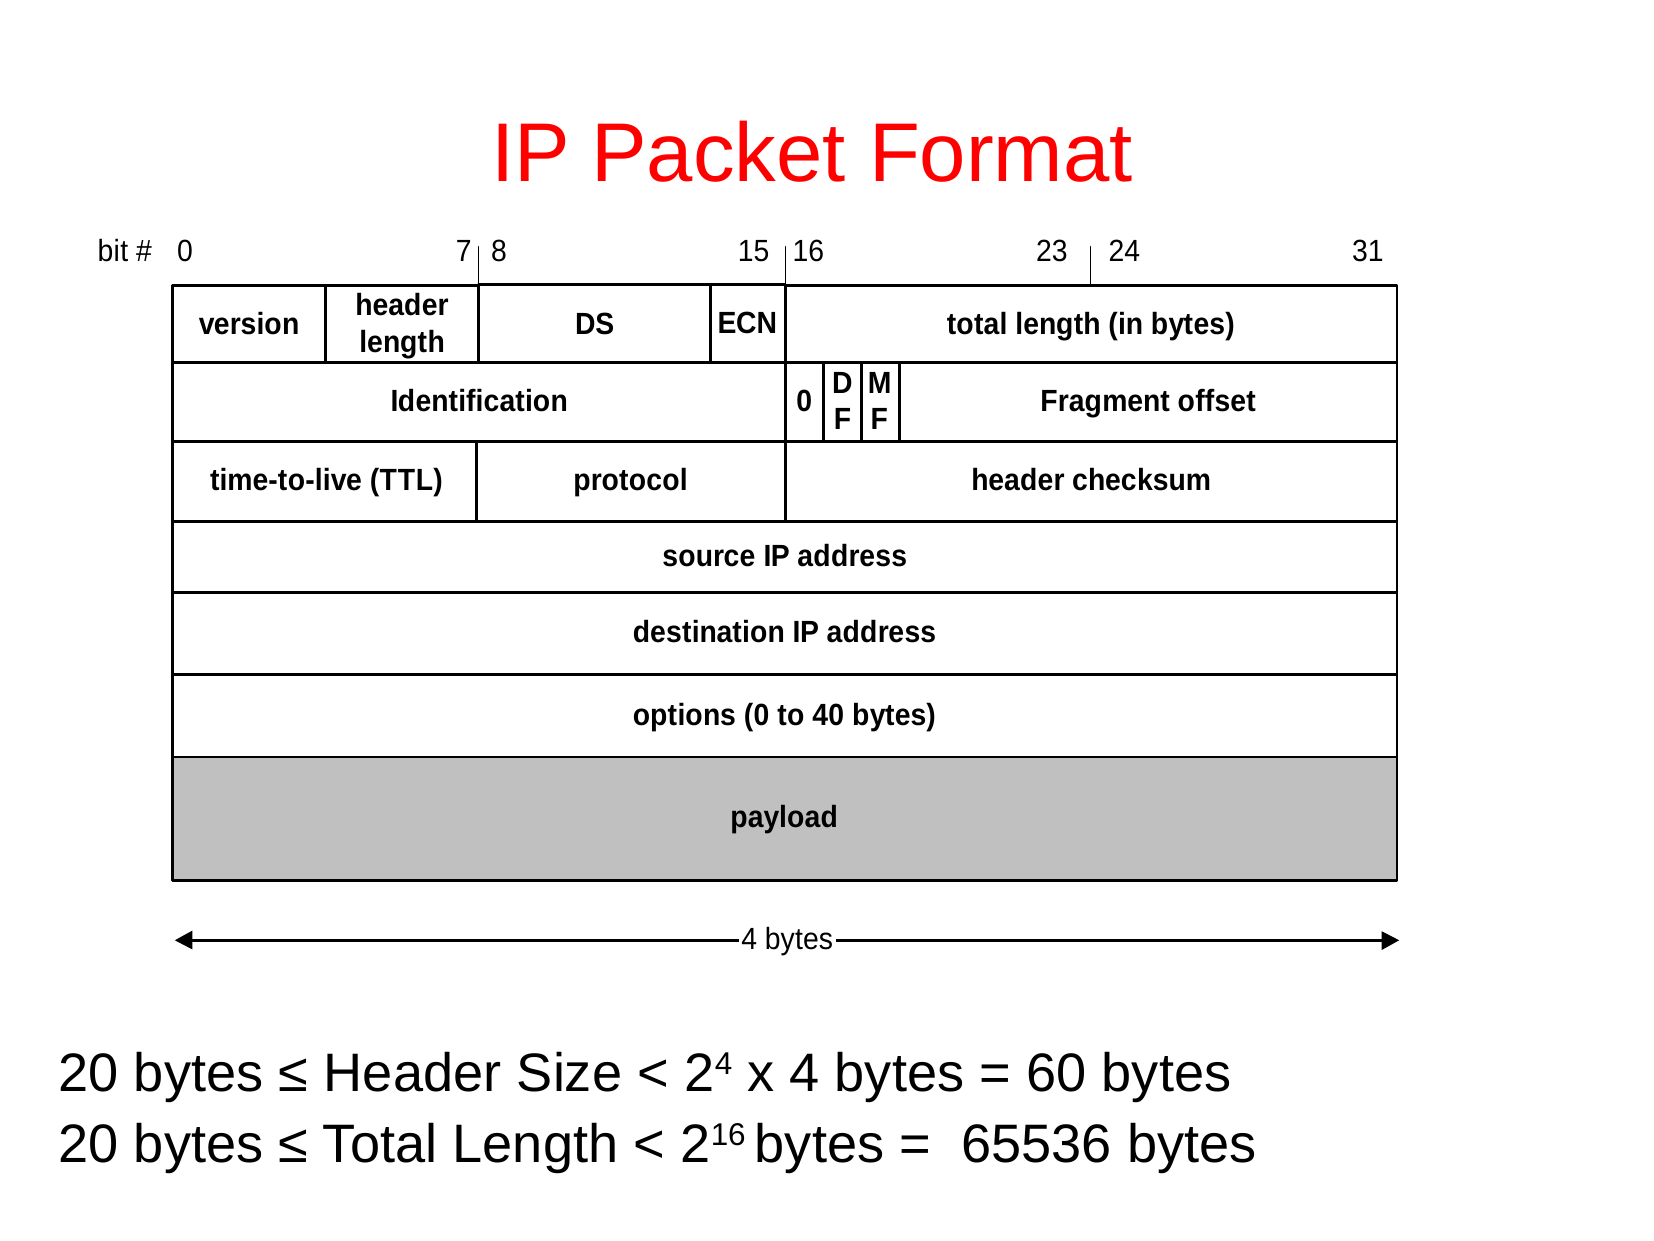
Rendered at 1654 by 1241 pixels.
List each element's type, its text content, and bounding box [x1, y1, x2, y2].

text_box 20 bytes ≤ Header Size < 24 x 4 bytes = 60 bytes 20 bytes ≤ Total Length < 216 bytes = 65536 bytes [58, 1042, 1536, 1175]
title IP Packet Format [0, 49, 1654, 257]
chart [59, 187, 1501, 975]
